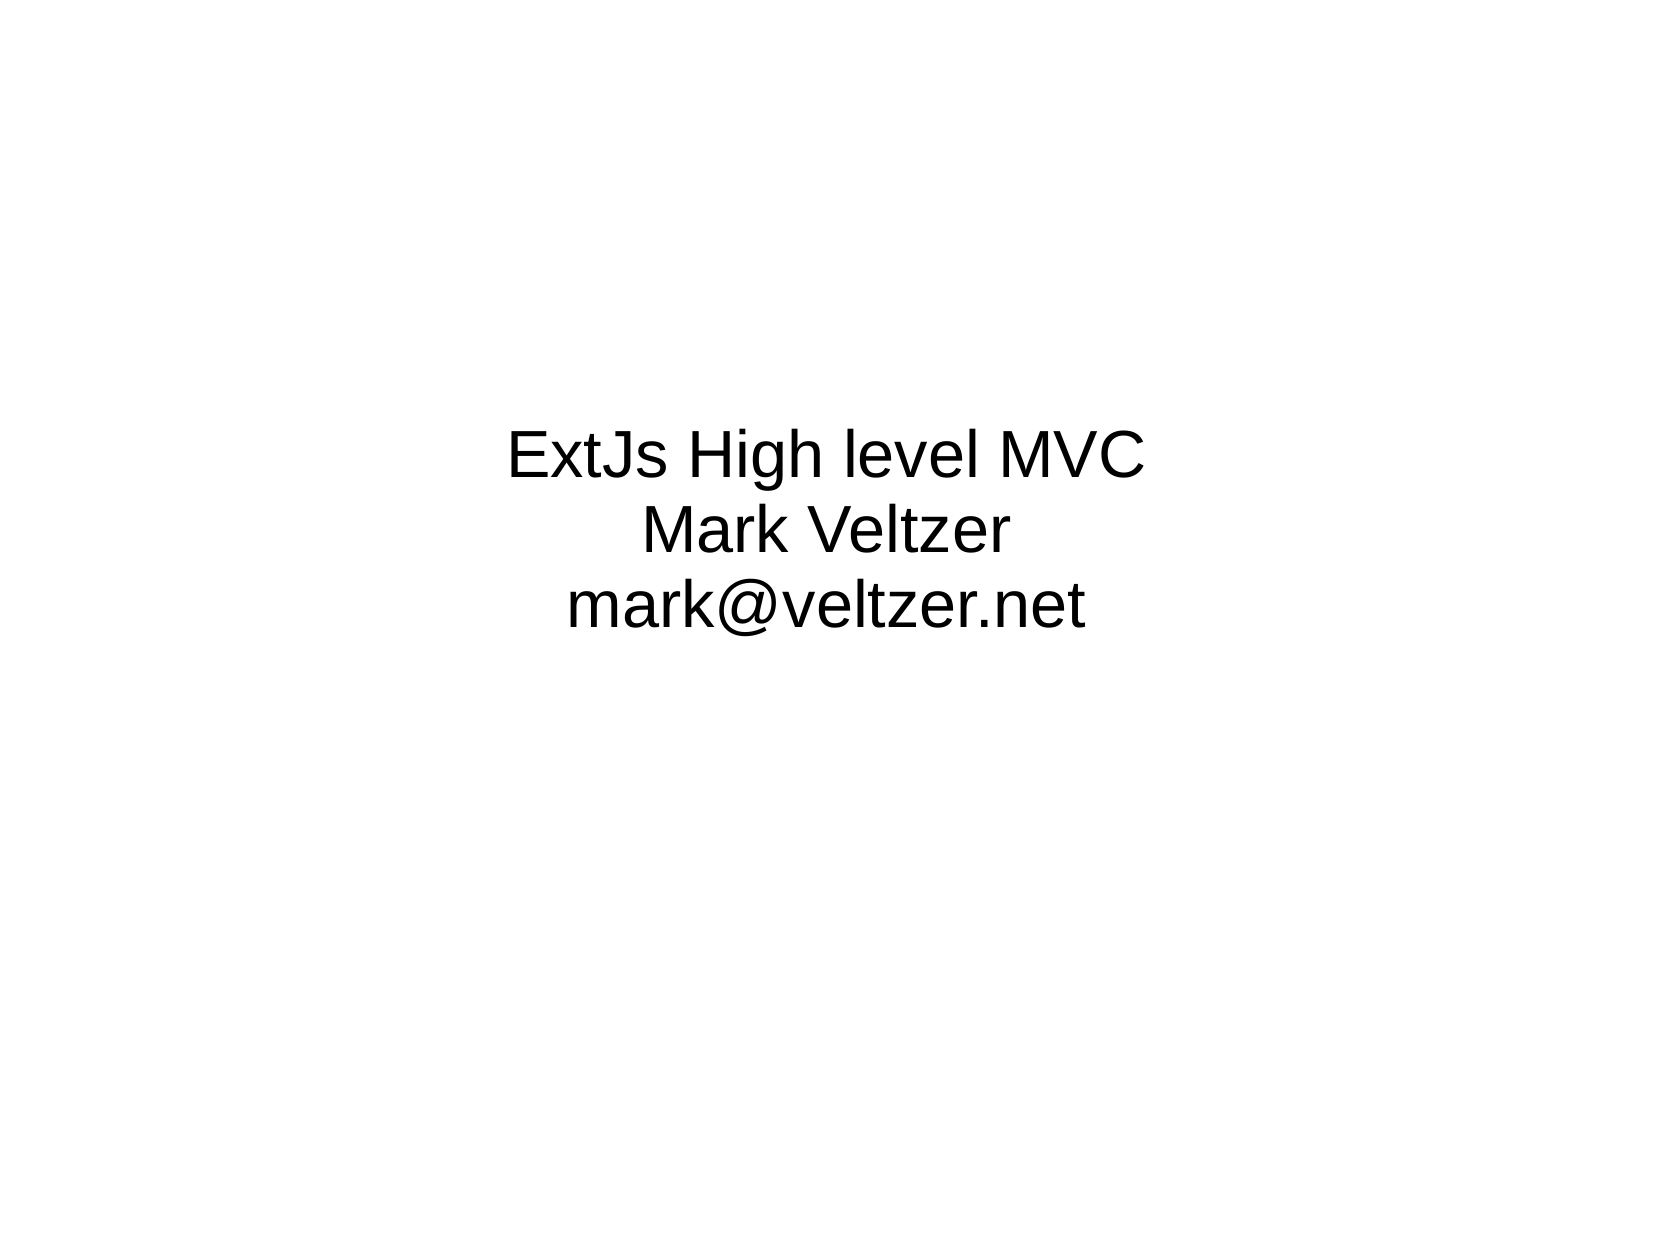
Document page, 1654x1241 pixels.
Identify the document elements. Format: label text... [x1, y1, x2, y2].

subtitle ExtJs High level MVC Mark Veltzer mark@veltzer.net [82, 49, 1571, 1010]
